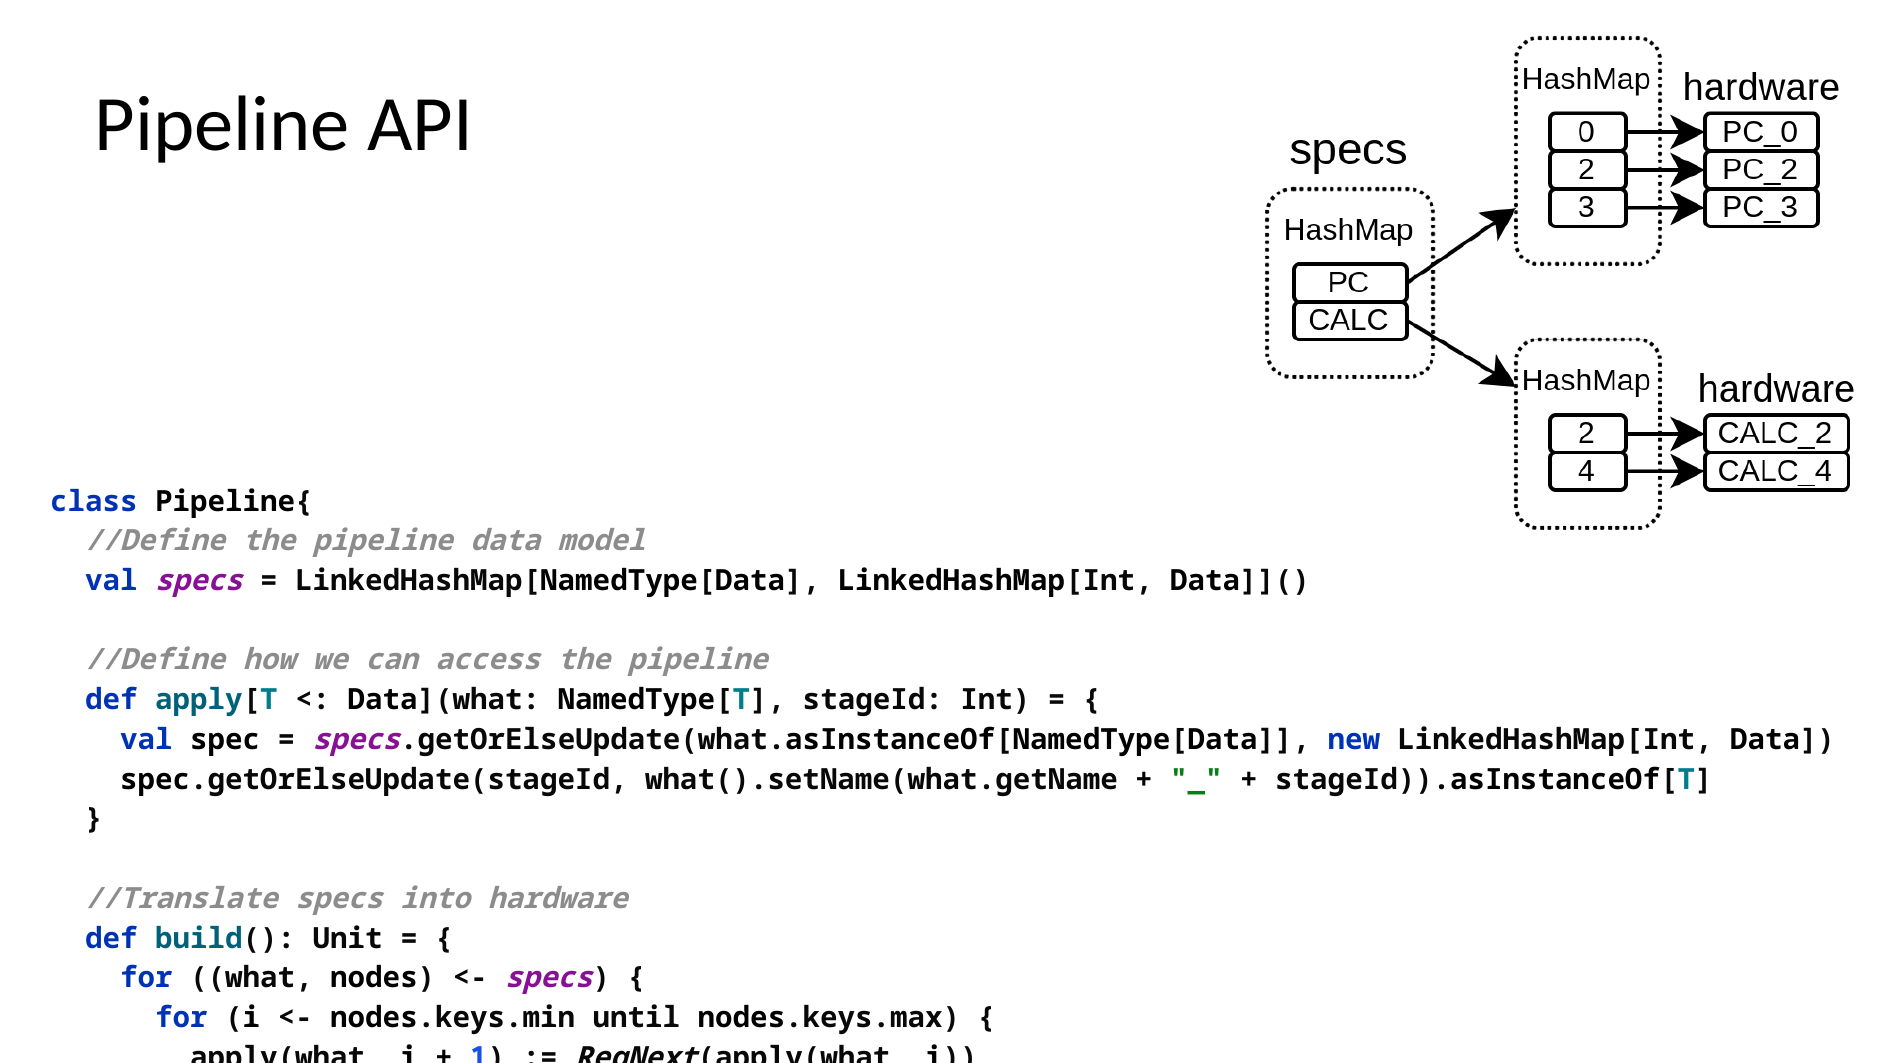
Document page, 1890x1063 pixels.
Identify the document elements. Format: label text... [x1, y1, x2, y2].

title Pipeline API [94, 42, 1197, 220]
text_box class Pipeline{ //Define the pipeline data model val specs = LinkedHashMap[NamedType[Data], LinkedHashMap[Int, Data]]() //Define how we can access the pipeline def apply[T <: Data](what: NamedType[T], stageId: Int) = { val spec = specs.getOrElseUpdate(what.asInstanceOf[NamedType[Data]], new LinkedHashMap[Int, Data]) spec.getOrElseUpdate(stageId, what().setName(what.getName + "_" + stageId)).asInstanceOf[T] } //Translate specs into hardware def build(): Unit = { for ((what, nodes) <- specs) { for (i <- nodes.keys.min until nodes.keys.max) { apply(what, i + 1) := RegNext(apply(what, i)) } } } } [35, 472, 1890, 1063]
picture [1197, 0, 1890, 567]
